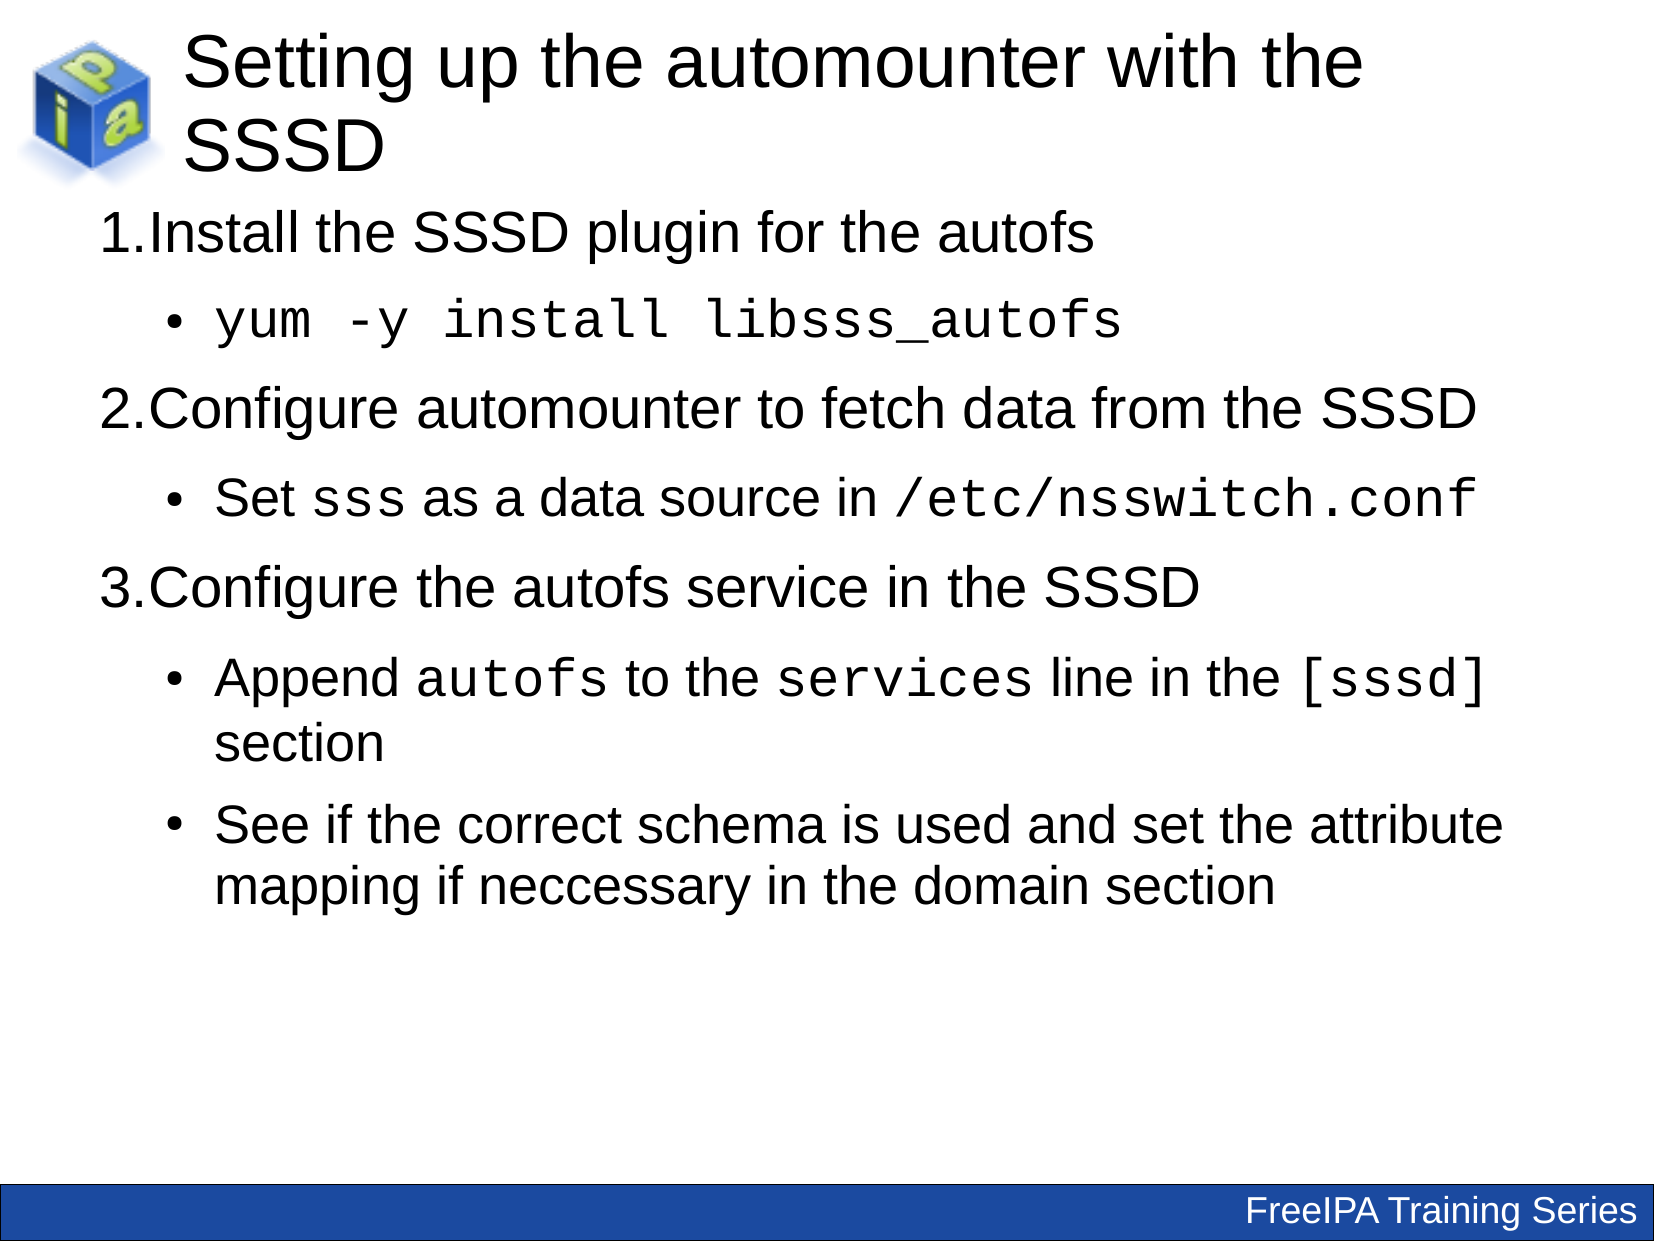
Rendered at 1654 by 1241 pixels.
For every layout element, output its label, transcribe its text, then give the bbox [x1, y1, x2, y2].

list Install the SSSD plugin for the autofs yum -y install libsss_autofs Configure automounter to fetch data from the SSSD Set sss as a data source in /etc/nsswitch.conf Configure the autofs service in the SSSD Append autofs to the services line in the [sssd] section See if the correct schema is used and set the attribute mapping if neccessary in the domain section [82, 200, 1571, 920]
title Setting up the automounter with the SSSD [182, 19, 1579, 188]
picture [17, 34, 165, 193]
